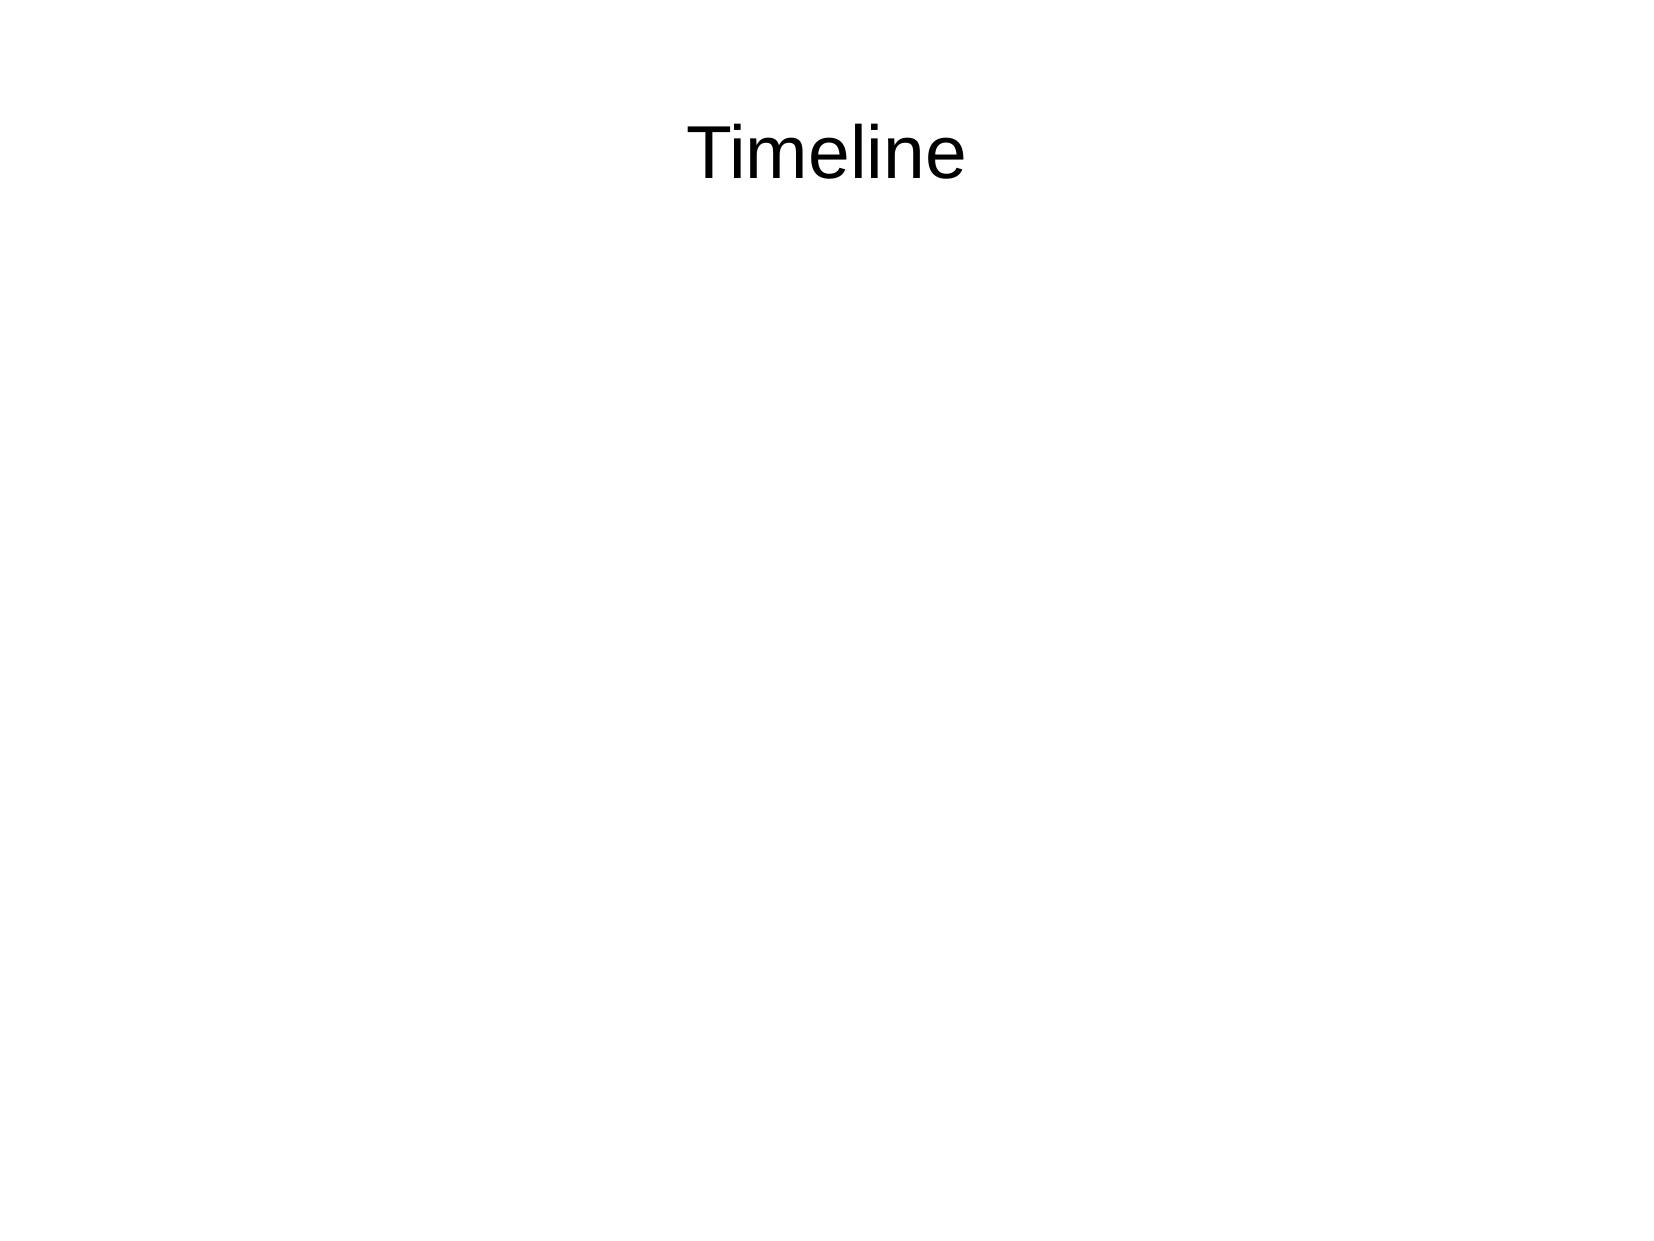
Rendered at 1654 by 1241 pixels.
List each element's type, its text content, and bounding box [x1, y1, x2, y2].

title Timeline [82, 49, 1571, 257]
